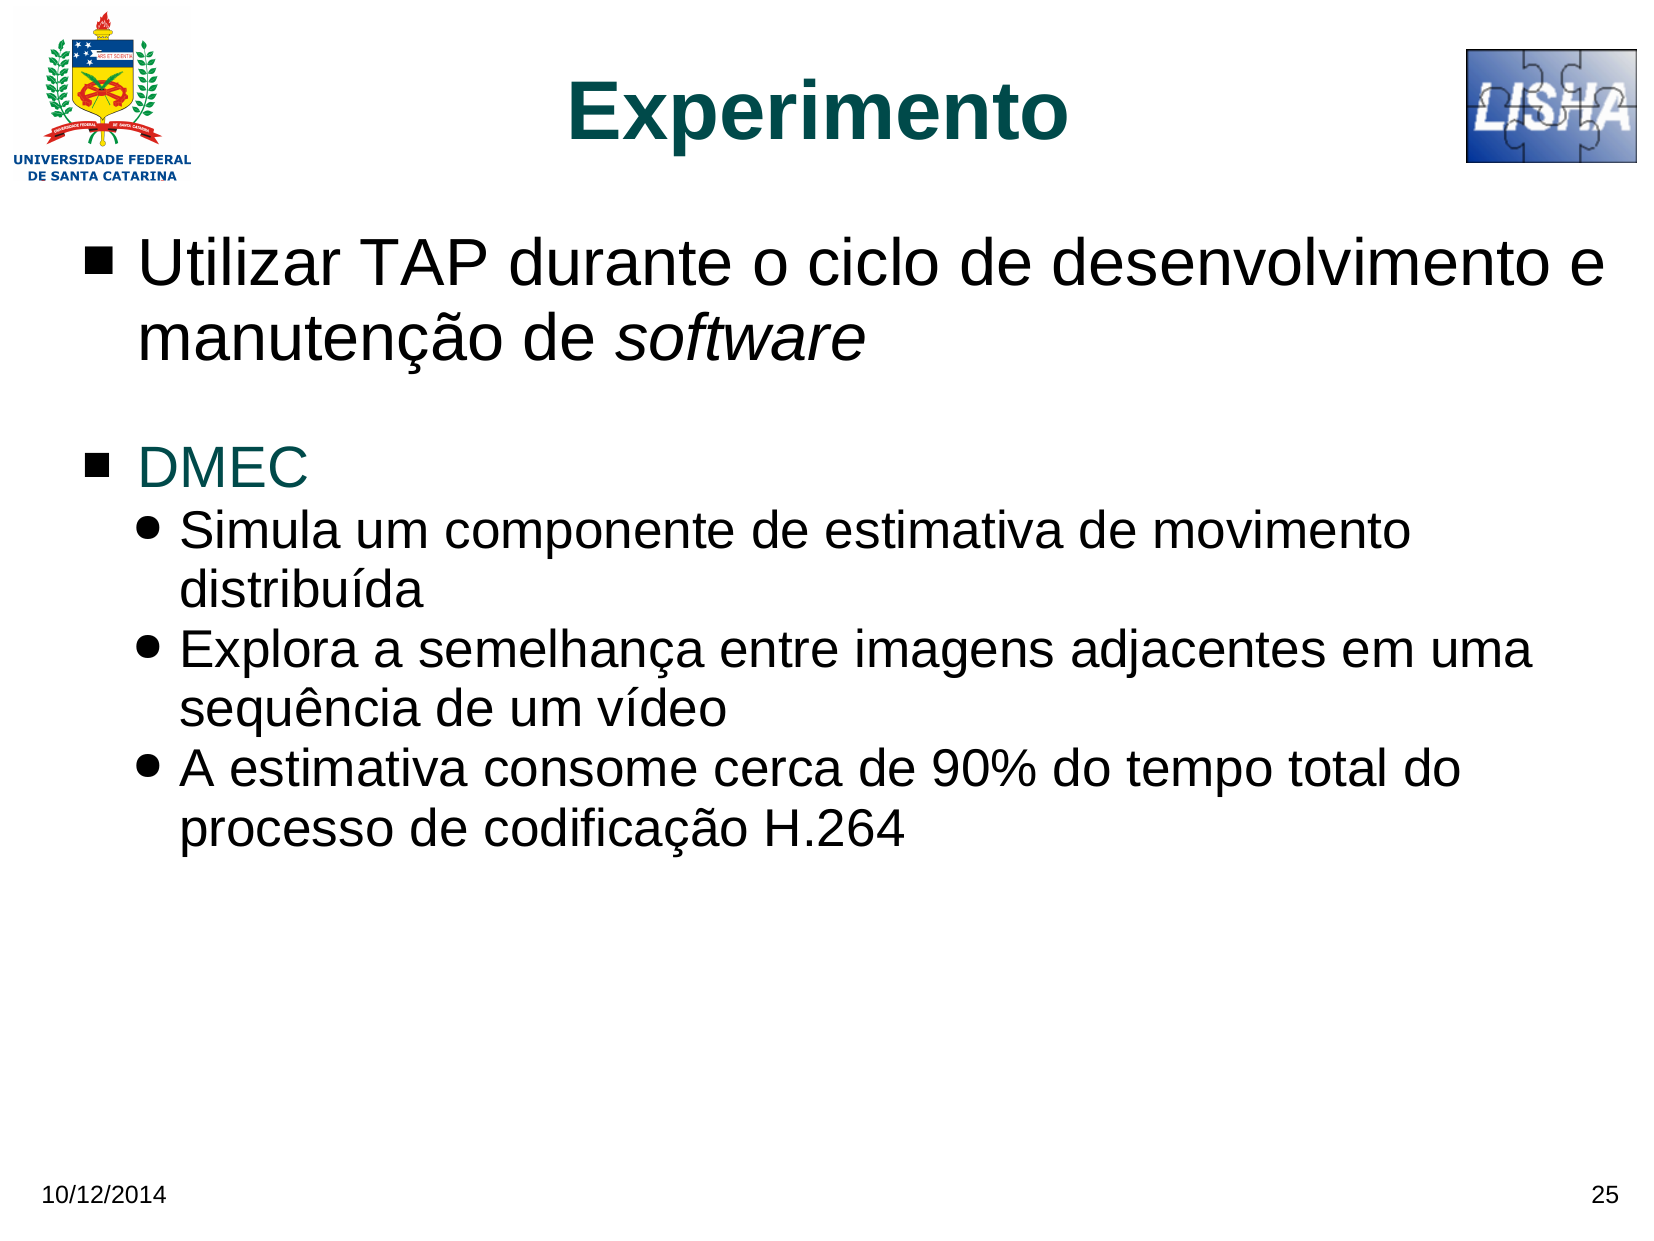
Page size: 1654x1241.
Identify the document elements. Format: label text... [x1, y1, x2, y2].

picture [13, 6, 191, 181]
picture [1466, 49, 1637, 163]
list Utilizar TAP durante o ciclo de desenvolvimento e manutenção de software DMEC Simula um componente de estimativa de movimento distribuída Explora a semelhança entre imagens adjacentes em uma sequência de um vídeo A estimativa consome cerca de 90% do tempo total do processo de codificação H.264 [37, 225, 1613, 1163]
title Experimento [212, 61, 1426, 174]
